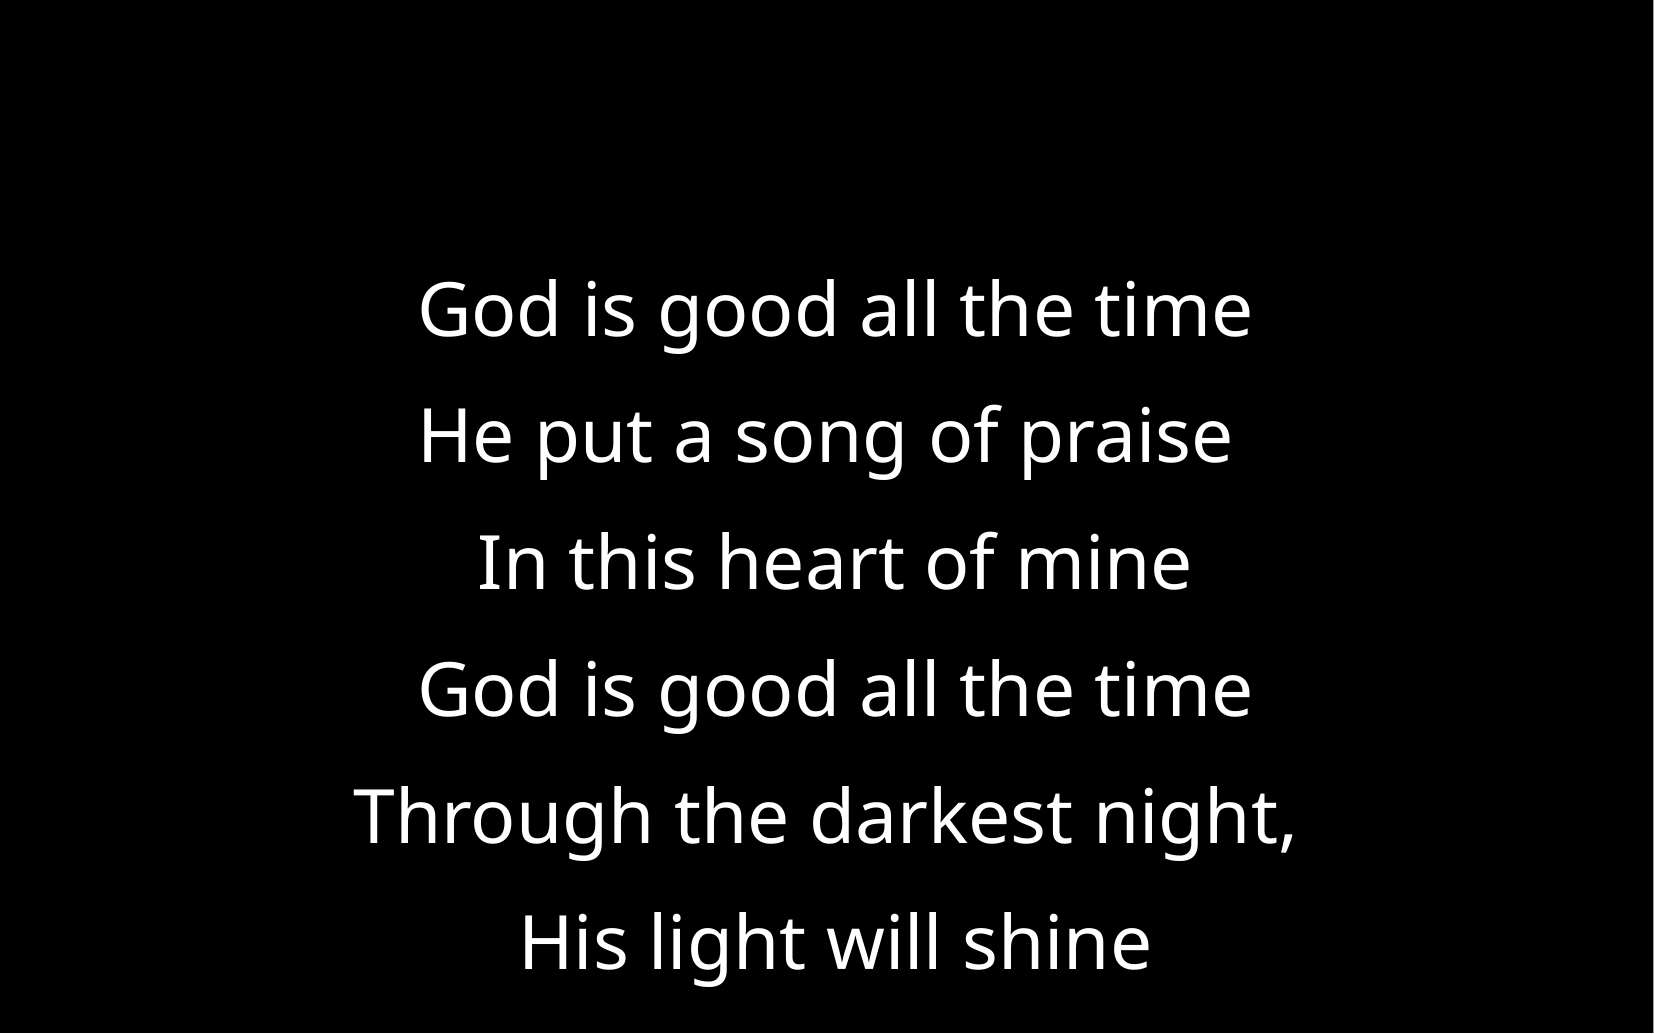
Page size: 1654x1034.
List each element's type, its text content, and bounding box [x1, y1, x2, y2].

list God is good all the time He put a song of praise In this heart of mine God is good all the time Through the darkest night, His light will shine [0, 255, 1654, 1024]
